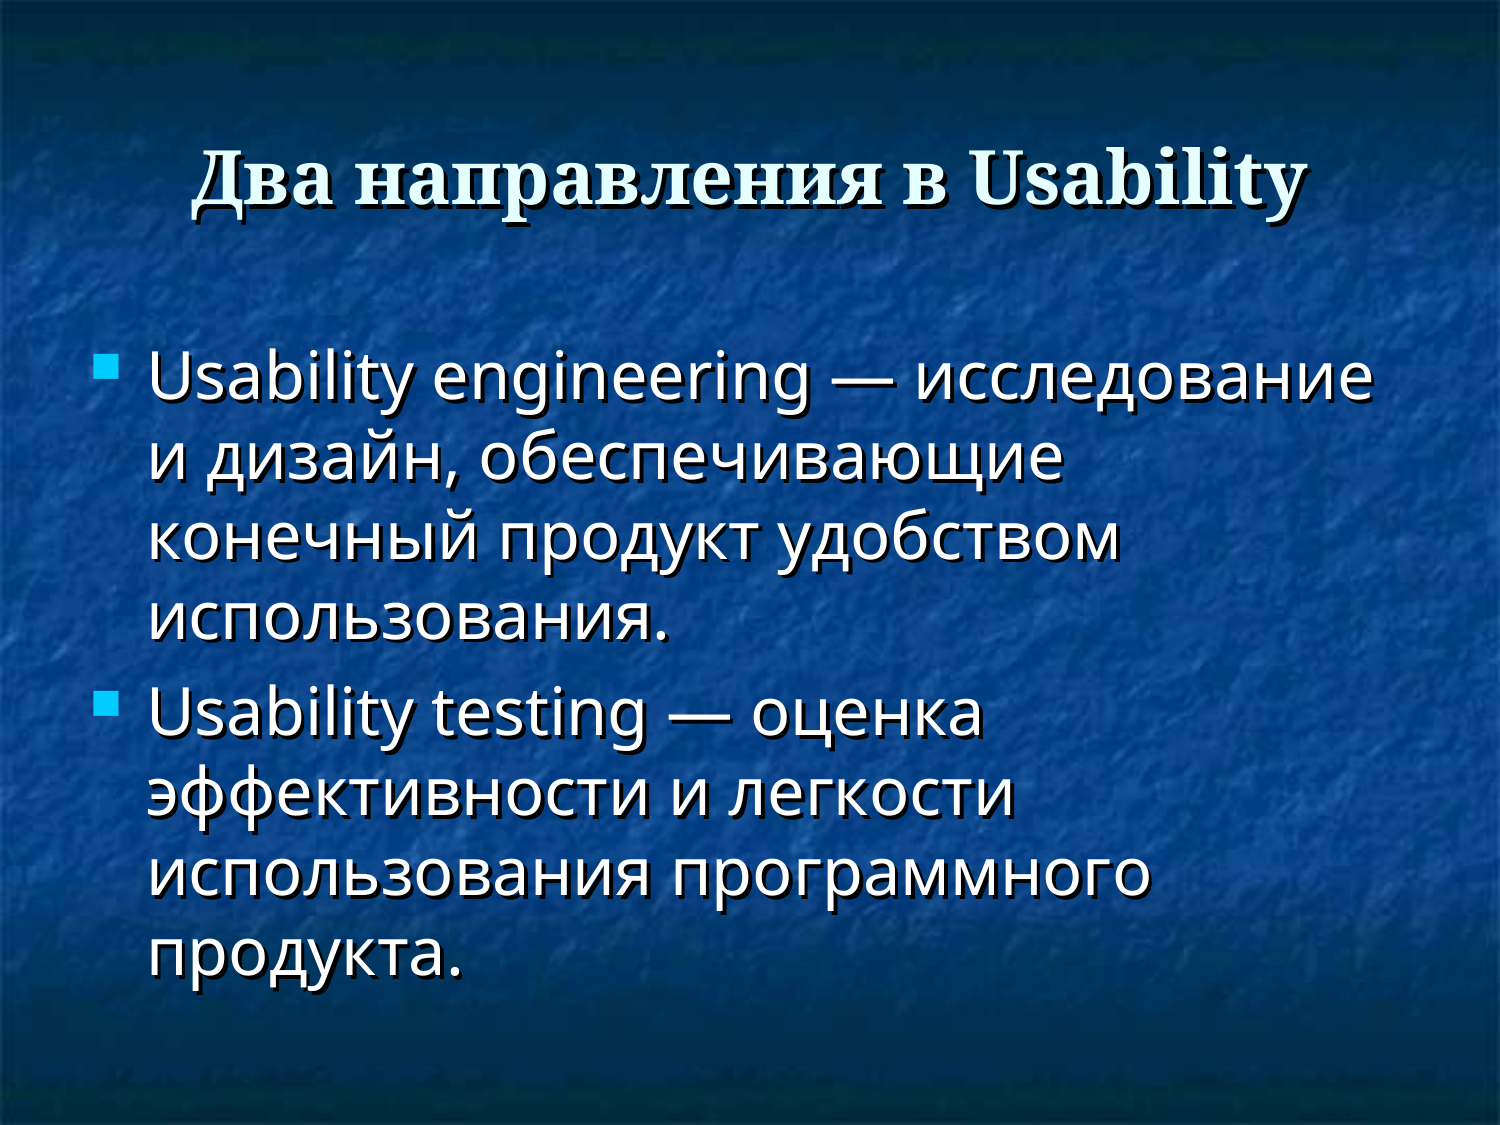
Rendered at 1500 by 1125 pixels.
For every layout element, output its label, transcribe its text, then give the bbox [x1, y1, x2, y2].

list Usability engineering — исследование и дизайн, обеспечивающие конечный продукт удобством использования. Usability testing — оценка эффективности и легкости использования программного продукта. [75, 324, 1426, 1000]
title Два направления в Usability [75, 57, 1426, 293]
picture [0, 0, 1500, 1125]
